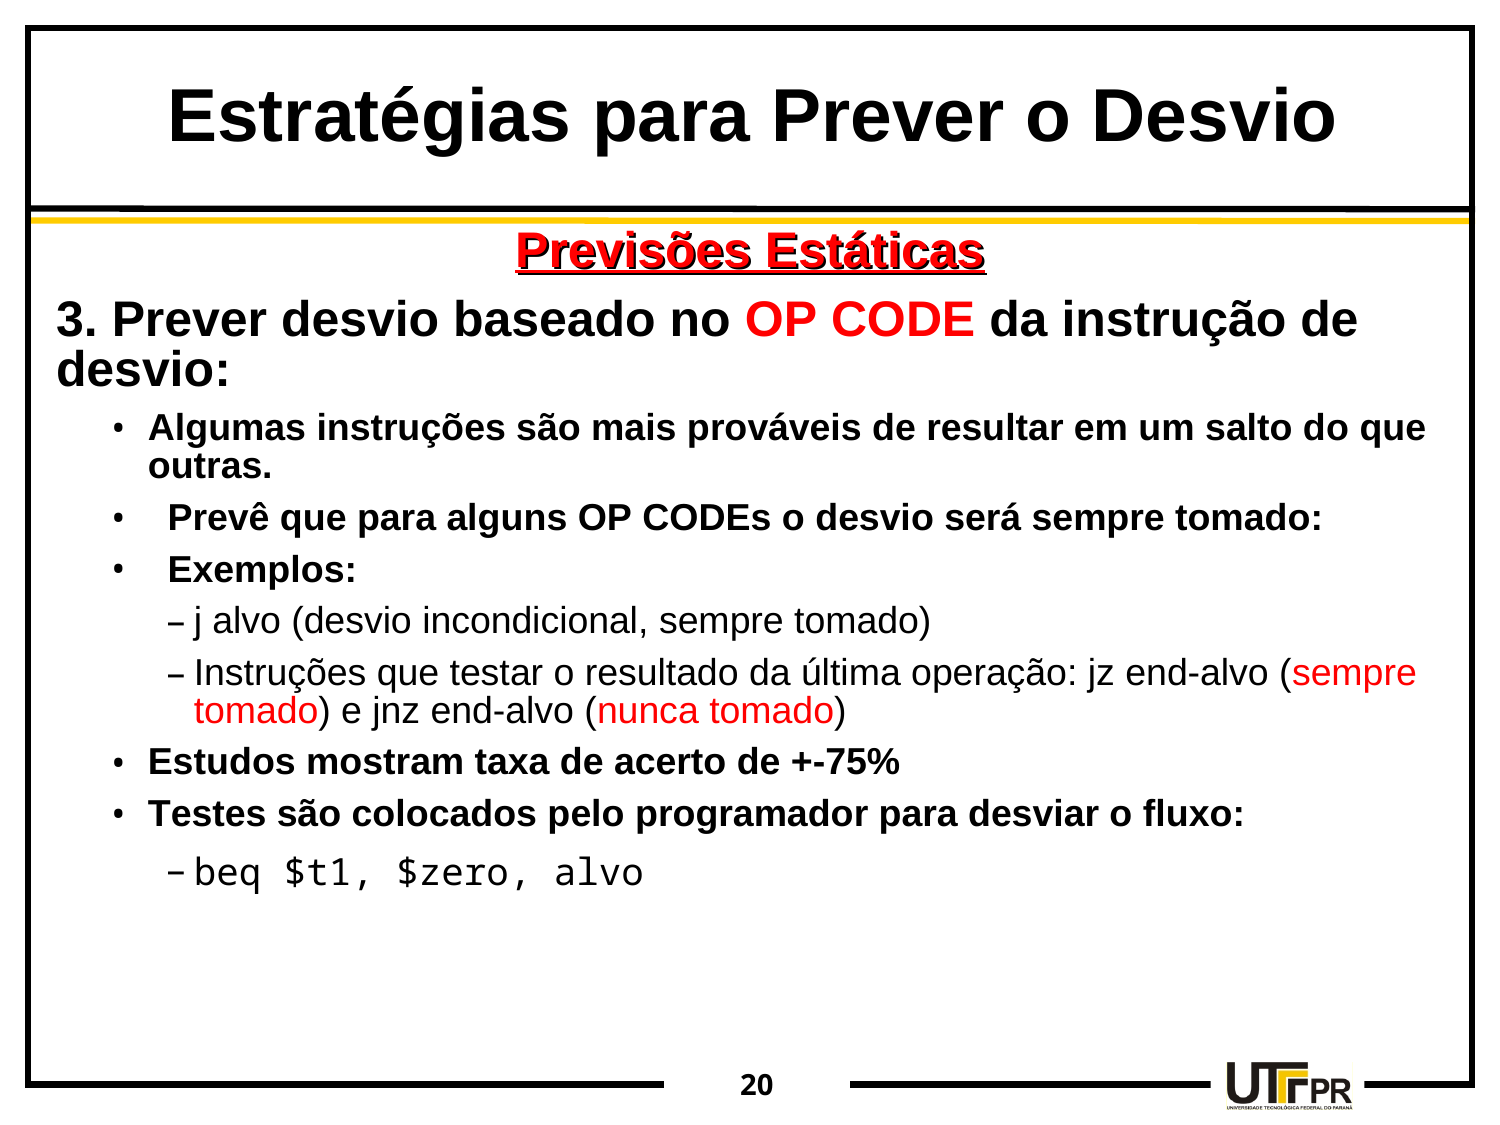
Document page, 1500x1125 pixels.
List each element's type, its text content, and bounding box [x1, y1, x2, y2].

list Previsões Estáticas 3. Prever desvio baseado no OP CODE da instrução de desvio: Algumas instruções são mais prováveis de resultar em um salto do que outras. Prevê que para alguns OP CODEs o desvio será sempre tomado: Exemplos: j alvo (desvio incondicional, sempre tomado) Instruções que testar o resultado da última operação: jz end-alvo (sempre tomado) e jnz end-alvo (nunca tomado) Estudos mostram taxa de acerto de +-75% Testes são colocados pelo programador para desviar o fluxo: beq $t1, $zero, alvo [41, 220, 1459, 1071]
title Estratégias para Prever o Desvio [29, 73, 1477, 168]
picture [1226, 1071, 1353, 1110]
